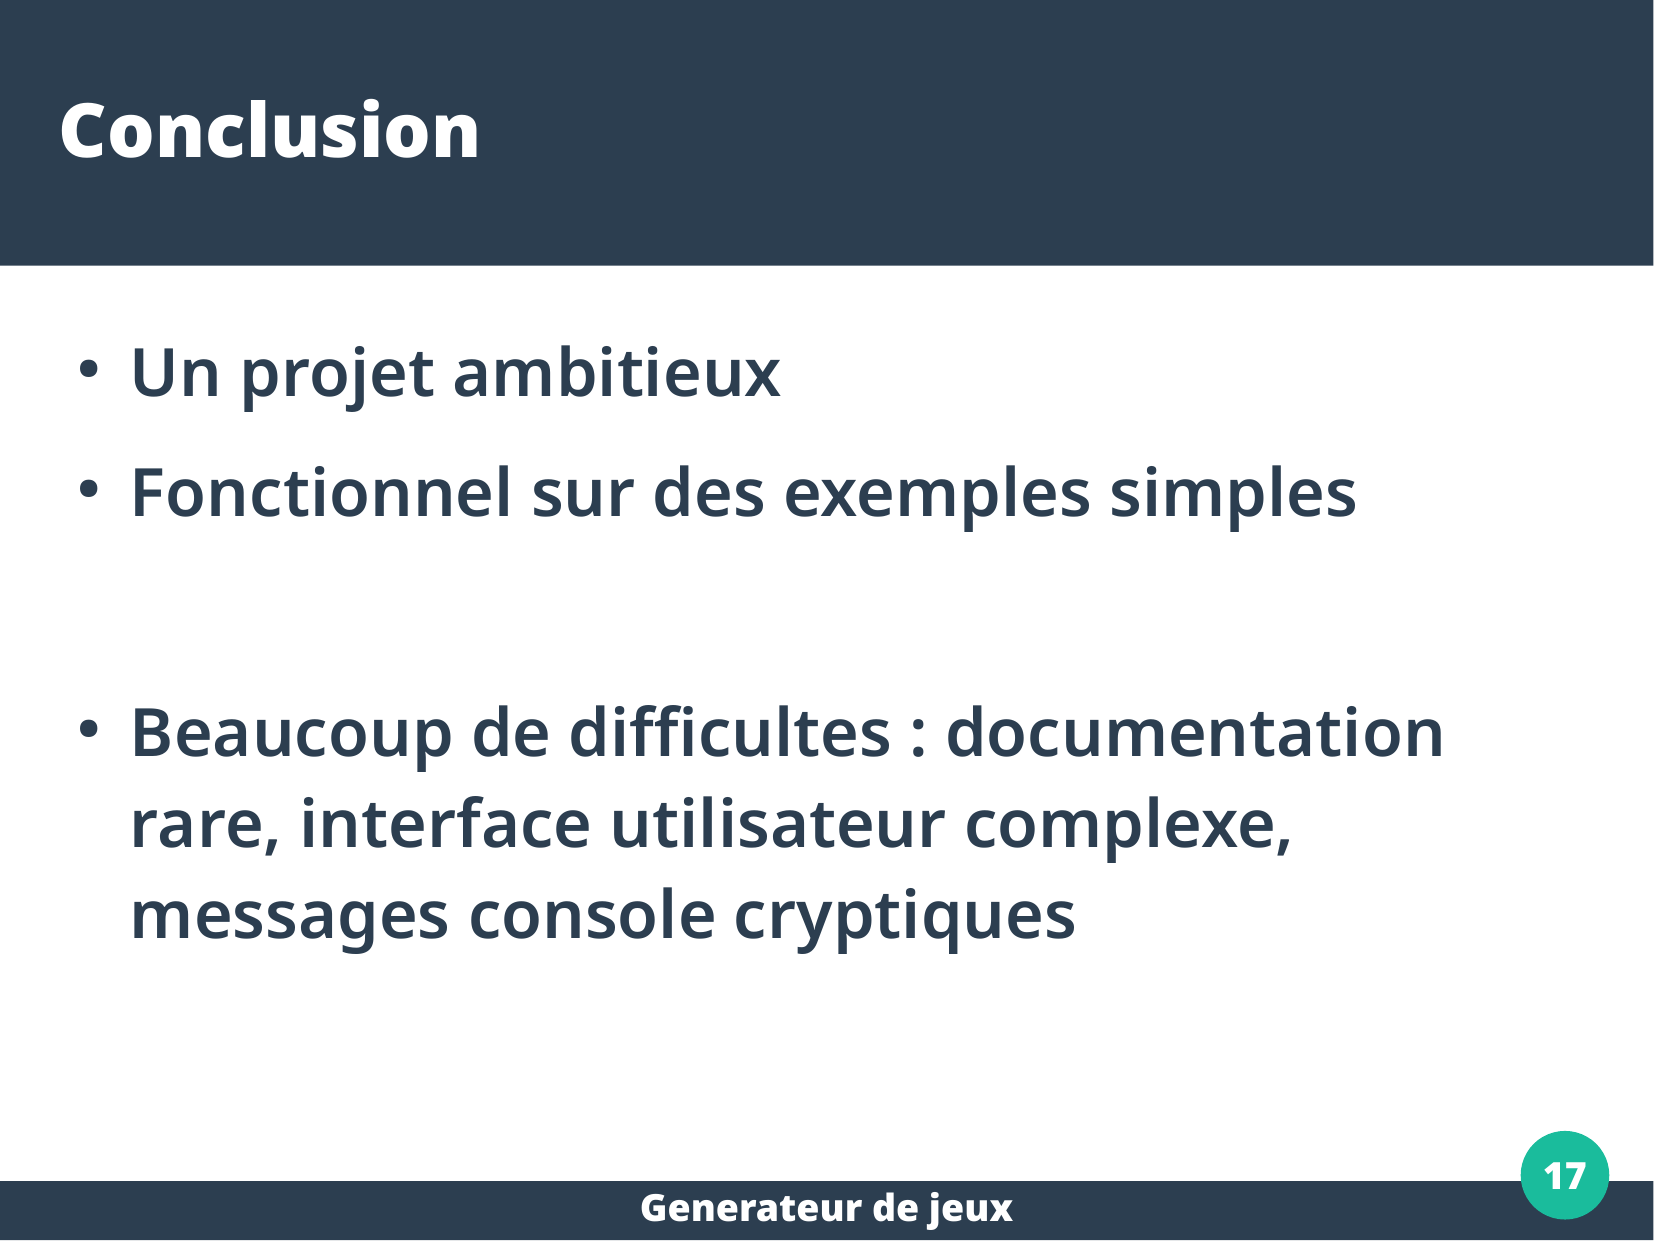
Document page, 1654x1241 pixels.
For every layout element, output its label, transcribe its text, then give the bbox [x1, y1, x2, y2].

title Conclusion [59, 49, 1595, 207]
list Un projet ambitieux Fonctionnel sur des exemples simples Beaucoup de difficultes : documentation rare, interface utilisateur complexe, messages console cryptiques [59, 324, 1595, 1152]
